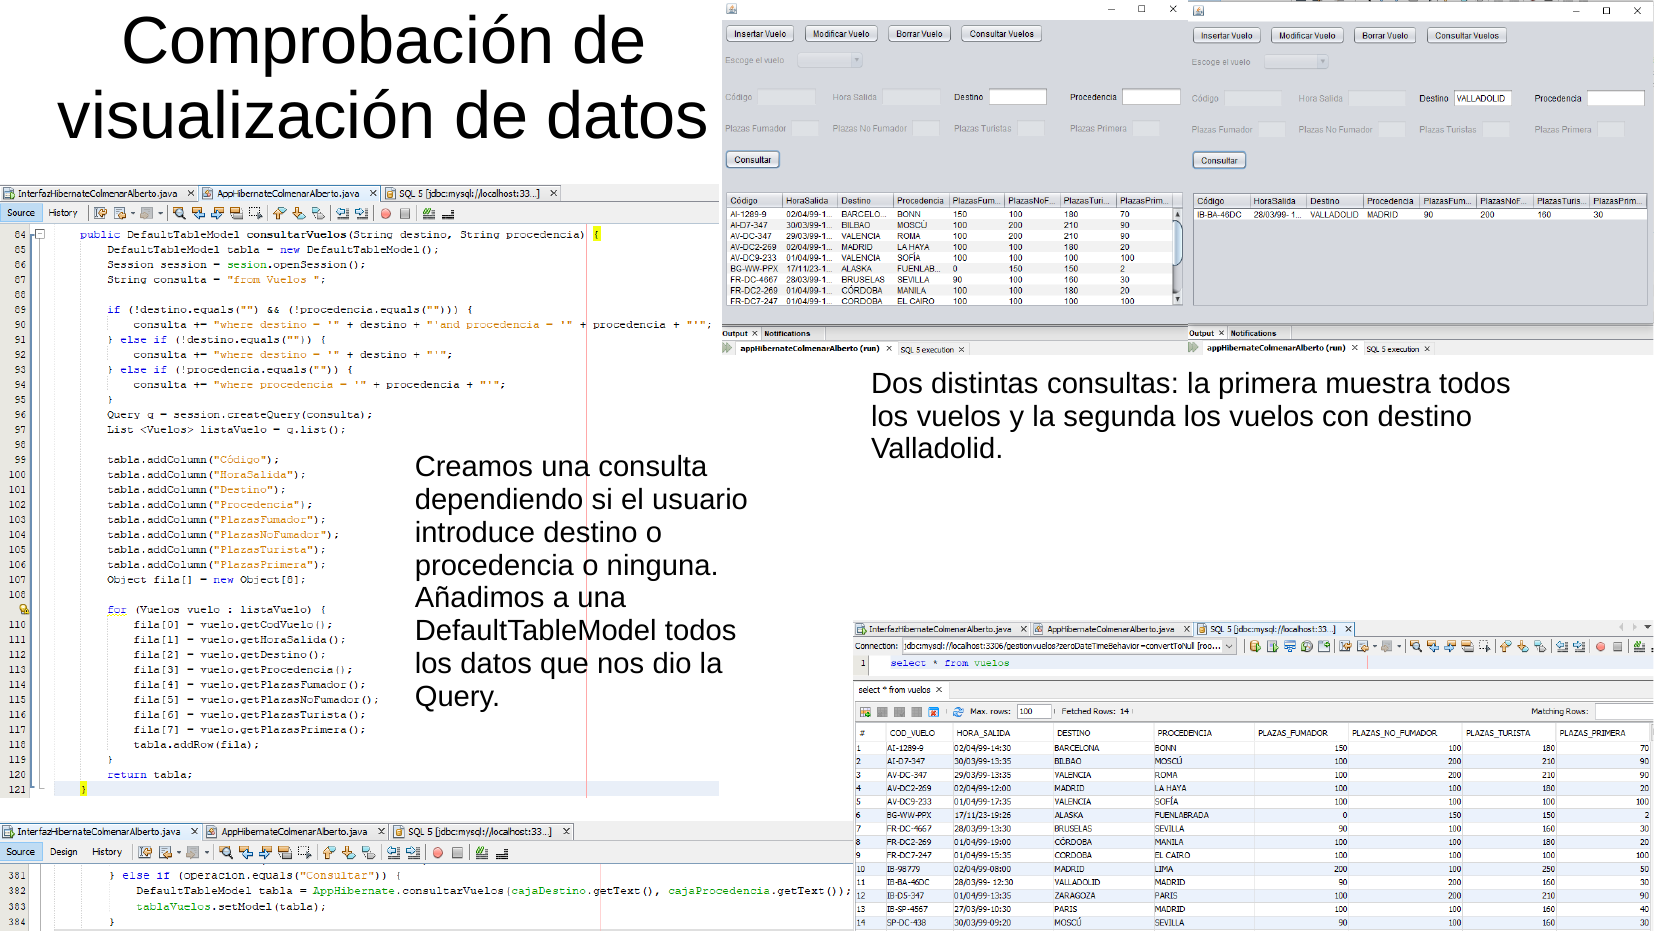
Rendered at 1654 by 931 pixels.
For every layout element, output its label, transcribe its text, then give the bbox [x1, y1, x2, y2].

text_box Creamos una consulta dependiendo si el usuario introduce destino o procedencia o ninguna. Añadimos a una DefaultTableModel todos los datos que nos dio la Query. [400, 442, 798, 720]
text_box Dos distintas consultas: la primera muestra todos los vuelos y la segunda los vuelos con destino Valladolid. [856, 359, 1536, 473]
picture [722, 0, 1654, 355]
picture [0, 184, 719, 798]
picture [0, 620, 1654, 931]
title Comprobación de visualización de datos [0, 0, 722, 156]
